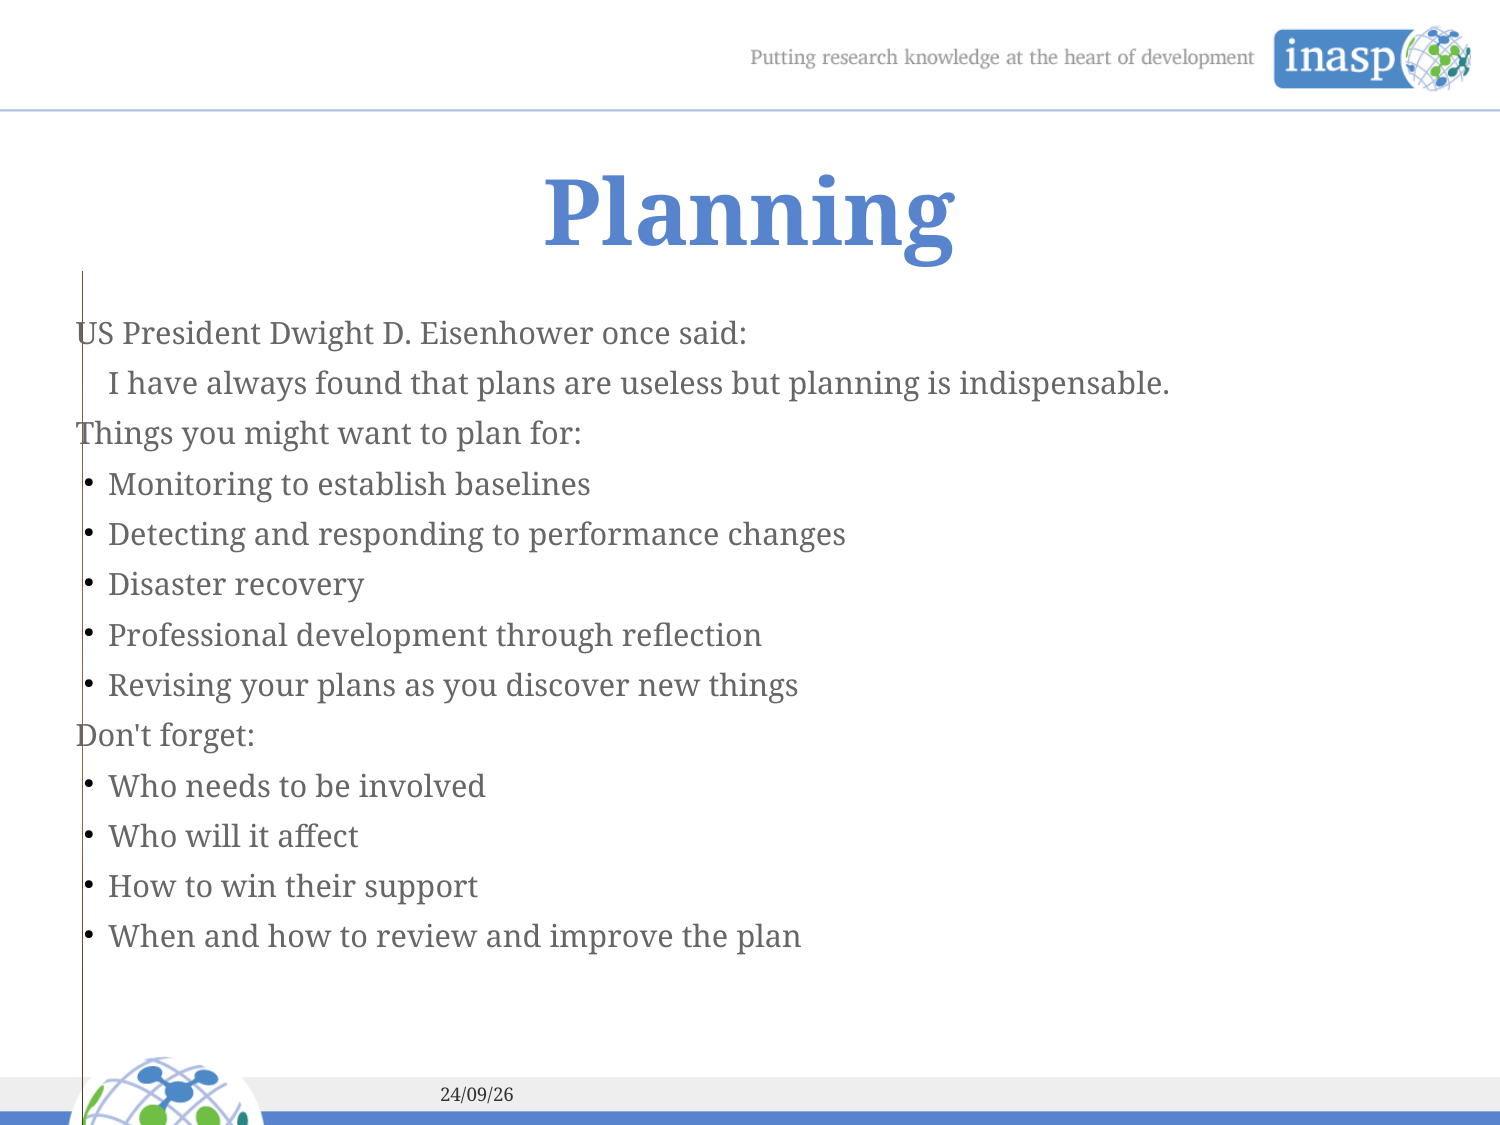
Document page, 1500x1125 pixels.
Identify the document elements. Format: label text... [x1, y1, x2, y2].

picture [0, 0, 1500, 1125]
list US President Dwight D. Eisenhower once said: I have always found that plans are useless but planning is indispensable. Things you might want to plan for: Monitoring to establish baselines Detecting and responding to performance changes Disaster recovery Professional development through reflection Revising your plans as you discover new things Don't forget: Who needs to be involved Who will it affect How to win their support When and how to review and improve the plan [75, 313, 1426, 967]
title Planning [75, 129, 1426, 313]
